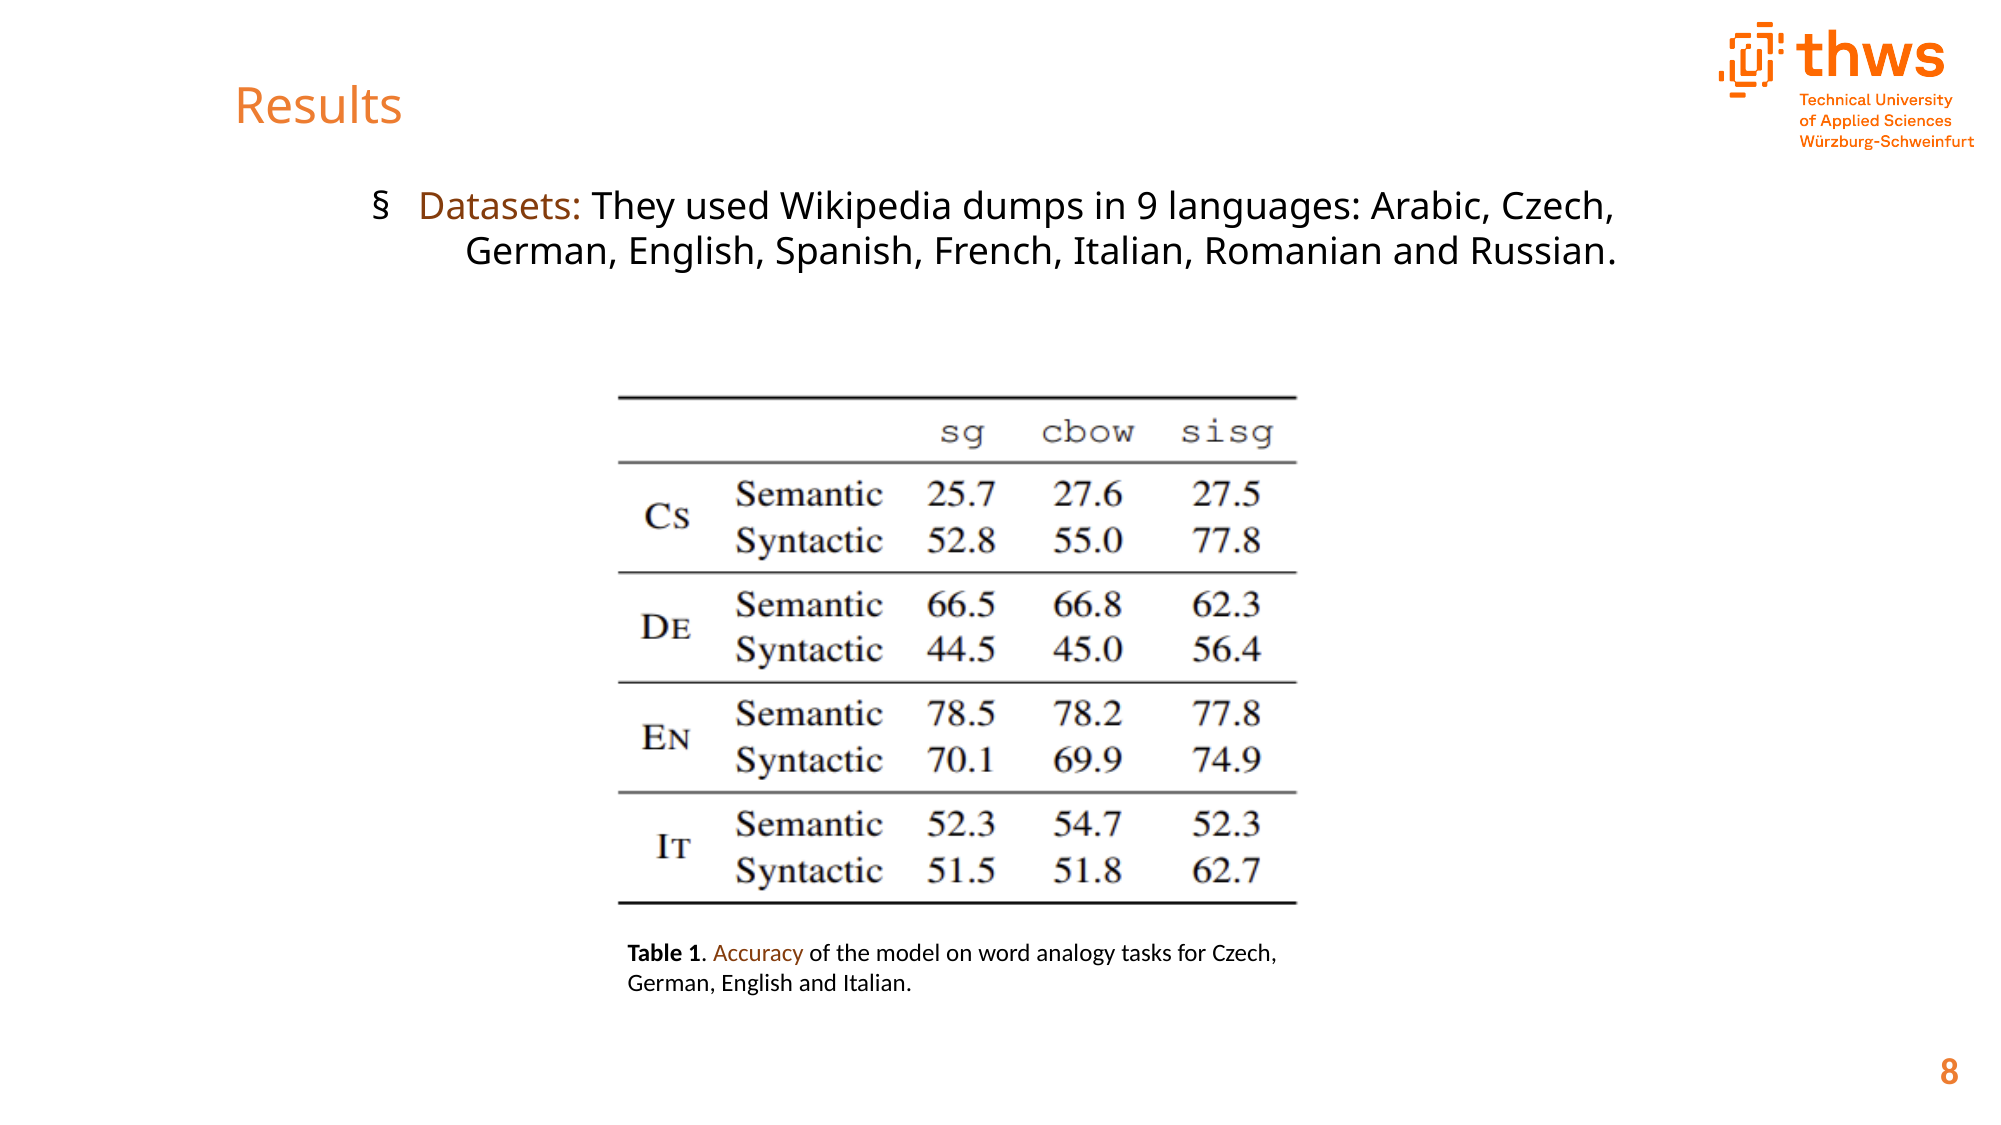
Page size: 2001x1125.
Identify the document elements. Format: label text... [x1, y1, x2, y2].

text_box Table 1. Accuracy of the model on word analogy tasks for Czech, German, English and Italian. [612, 928, 1331, 1005]
text_box 8 [1925, 1039, 2000, 1100]
text_box Results [219, 66, 1000, 143]
picture [1702, 5, 2000, 172]
picture [577, 357, 1331, 929]
text_box Datasets: They used Wikipedia dumps in 9 languages: Arabic, Czech, German, English, Spanish, French, Italian, Romanian and Russian. [356, 174, 1687, 281]
